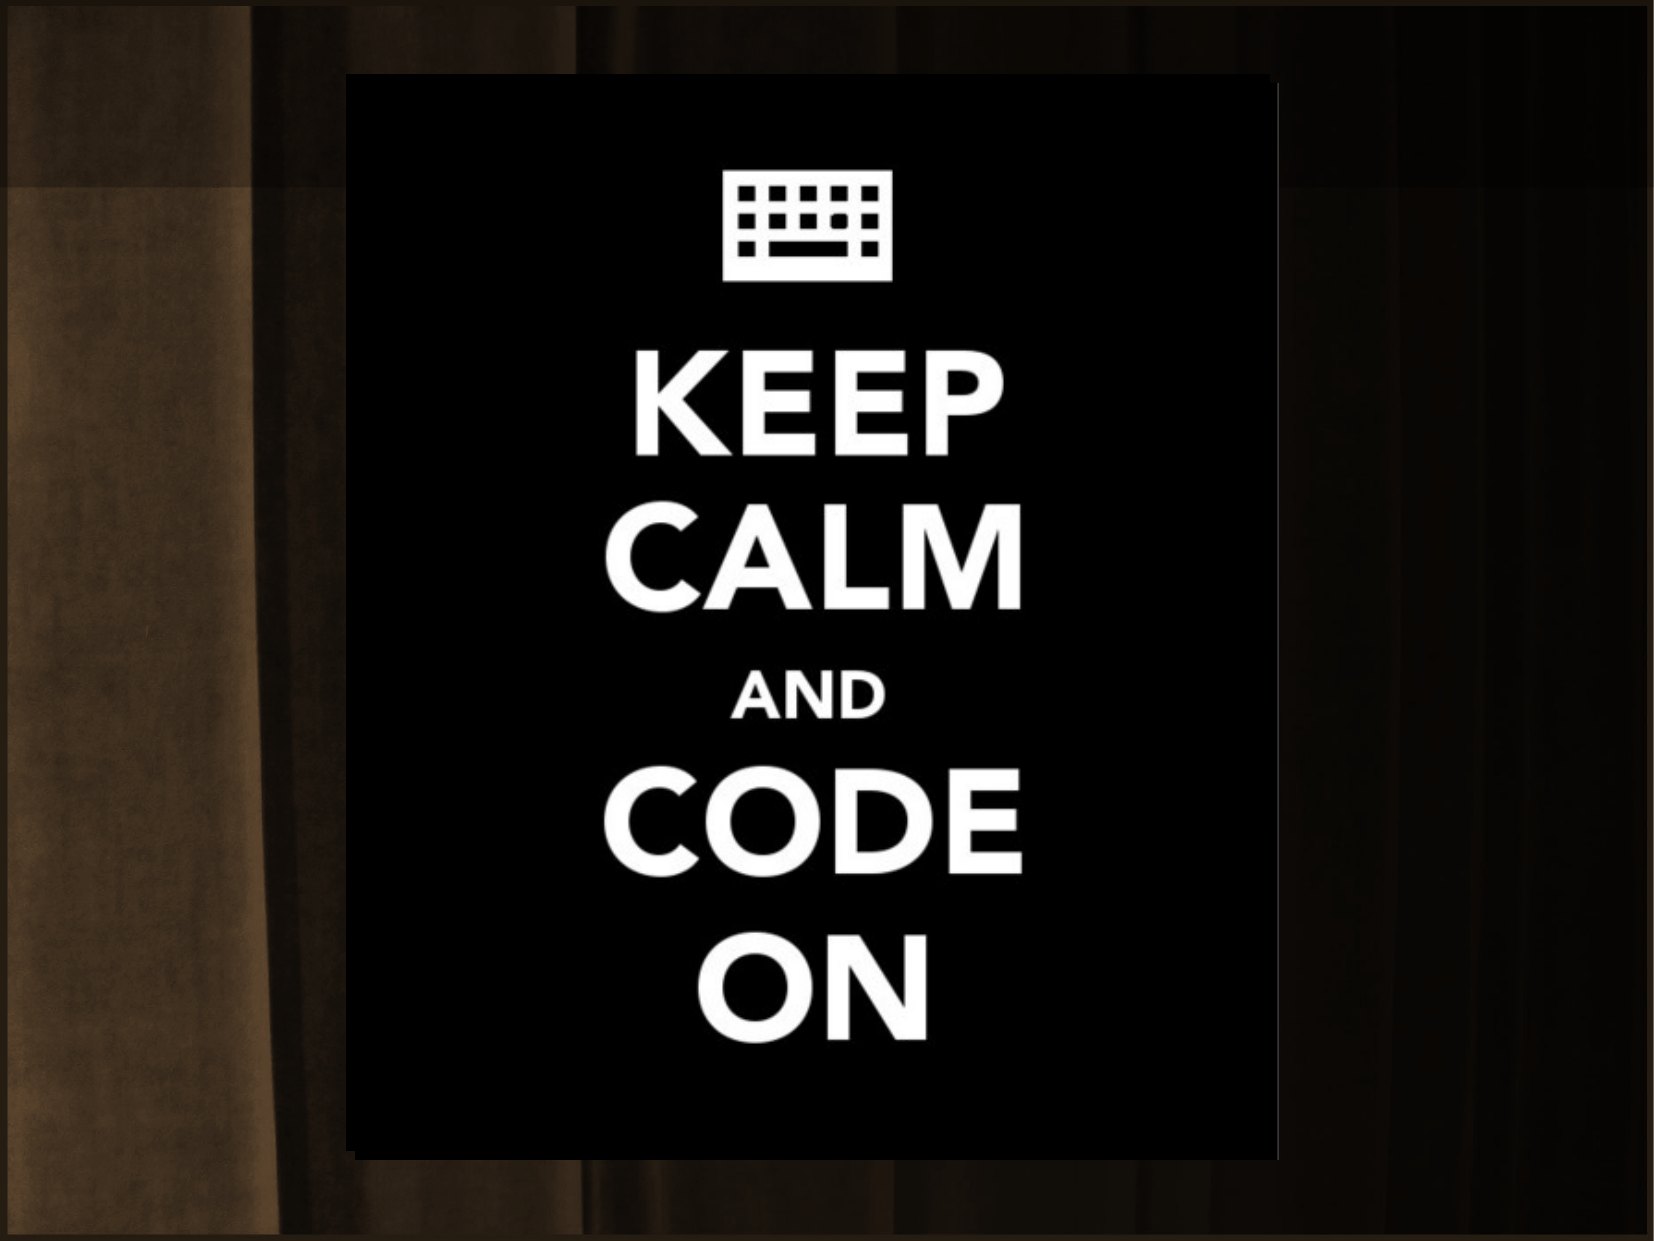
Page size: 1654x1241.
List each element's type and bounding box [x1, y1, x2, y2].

picture [0, 74, 1654, 1241]
text_box [0, 0, 1654, 188]
